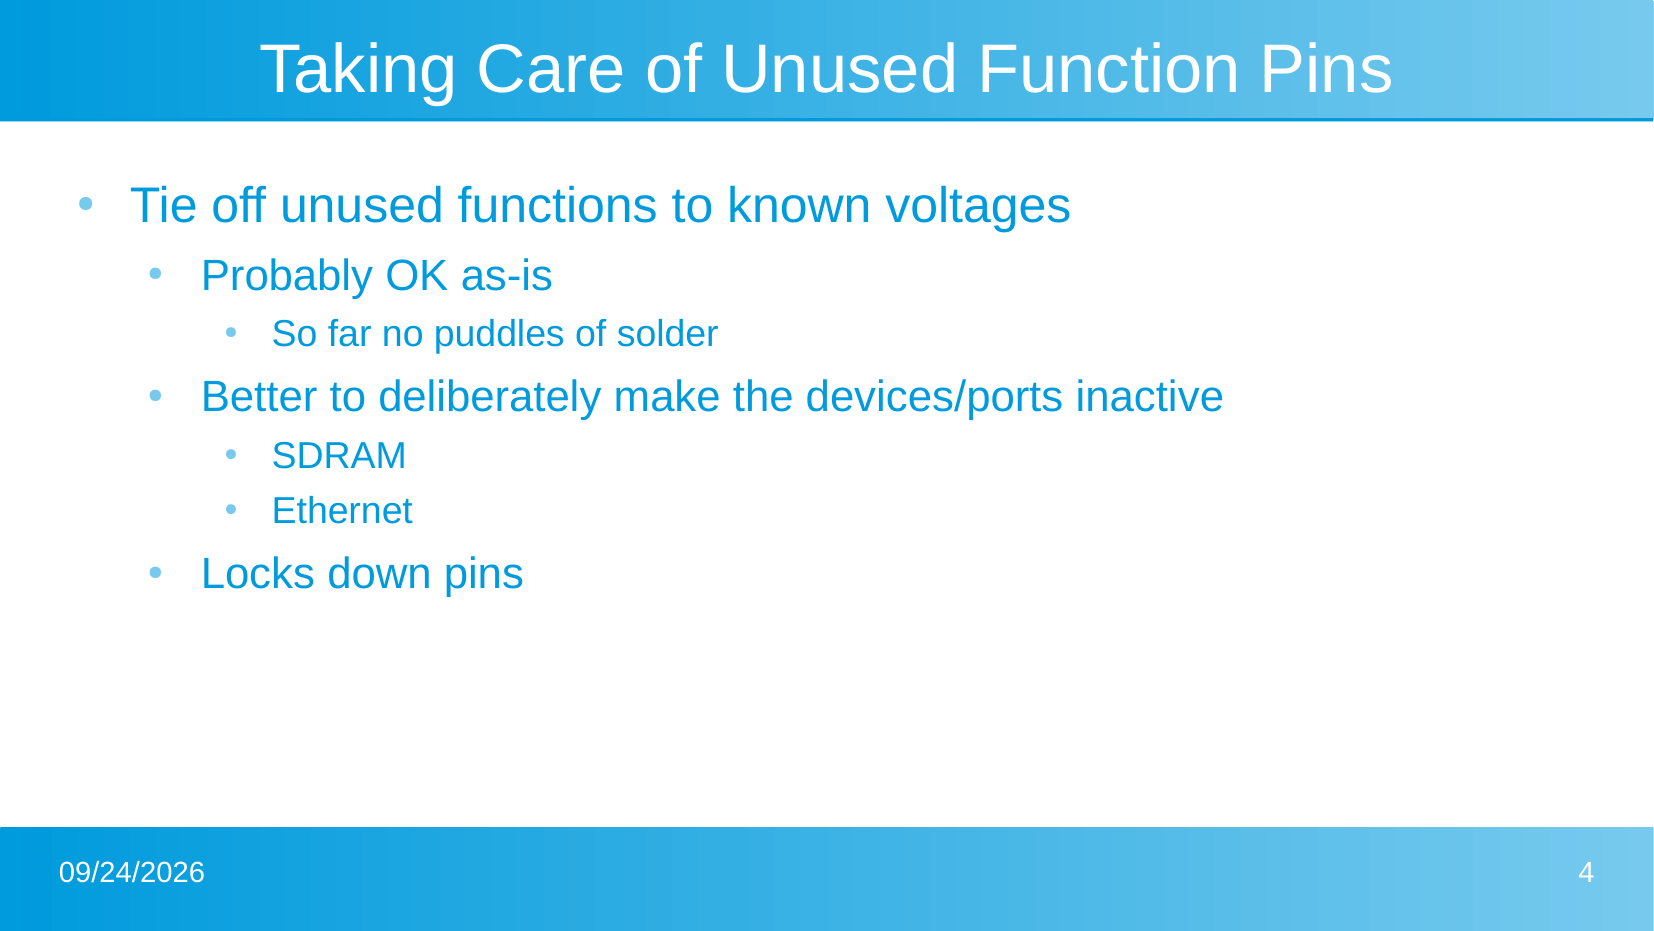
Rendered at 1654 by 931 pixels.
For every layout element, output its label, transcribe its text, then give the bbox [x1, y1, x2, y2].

list Tie off unused functions to known voltages Probably OK as-is So far no puddles of solder Better to deliberately make the devices/ports inactive SDRAM Ethernet Locks down pins [59, 177, 1595, 768]
title Taking Care of Unused Function Pins [59, 29, 1595, 108]
